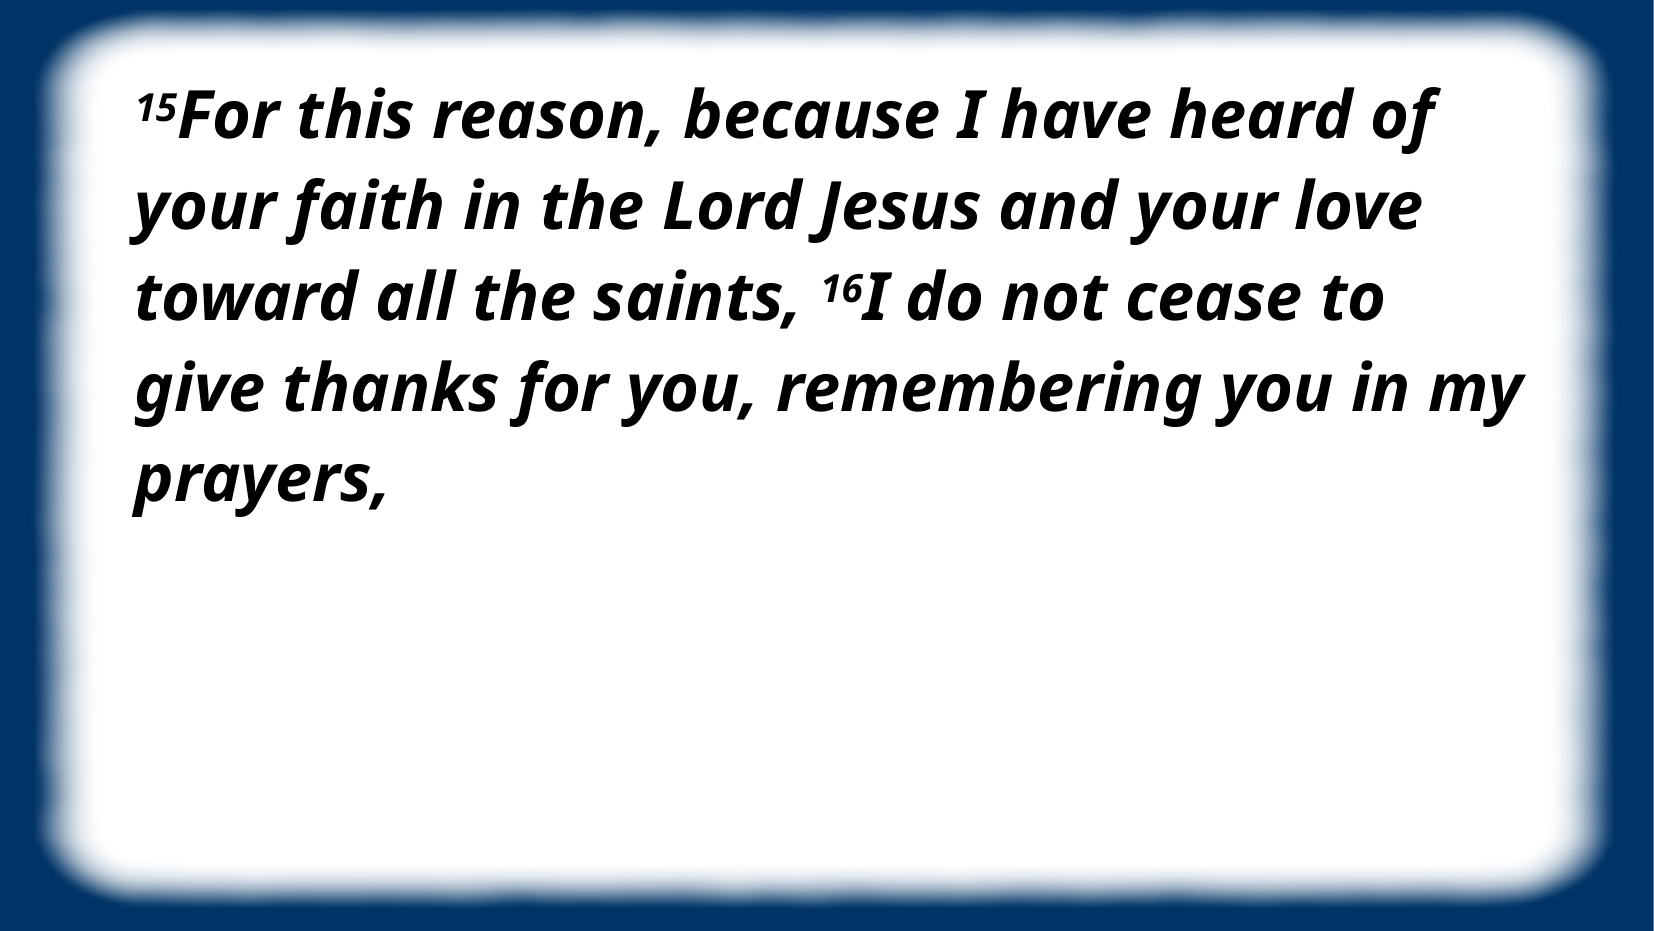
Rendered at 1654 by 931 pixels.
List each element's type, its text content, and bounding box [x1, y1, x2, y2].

text_box 15For this reason, because I have heard of your faith in the Lord Jesus and your love toward all the saints, 16I do not cease to give thanks for you, remembering you in my prayers, [120, 60, 1546, 519]
picture [0, 0, 1654, 931]
